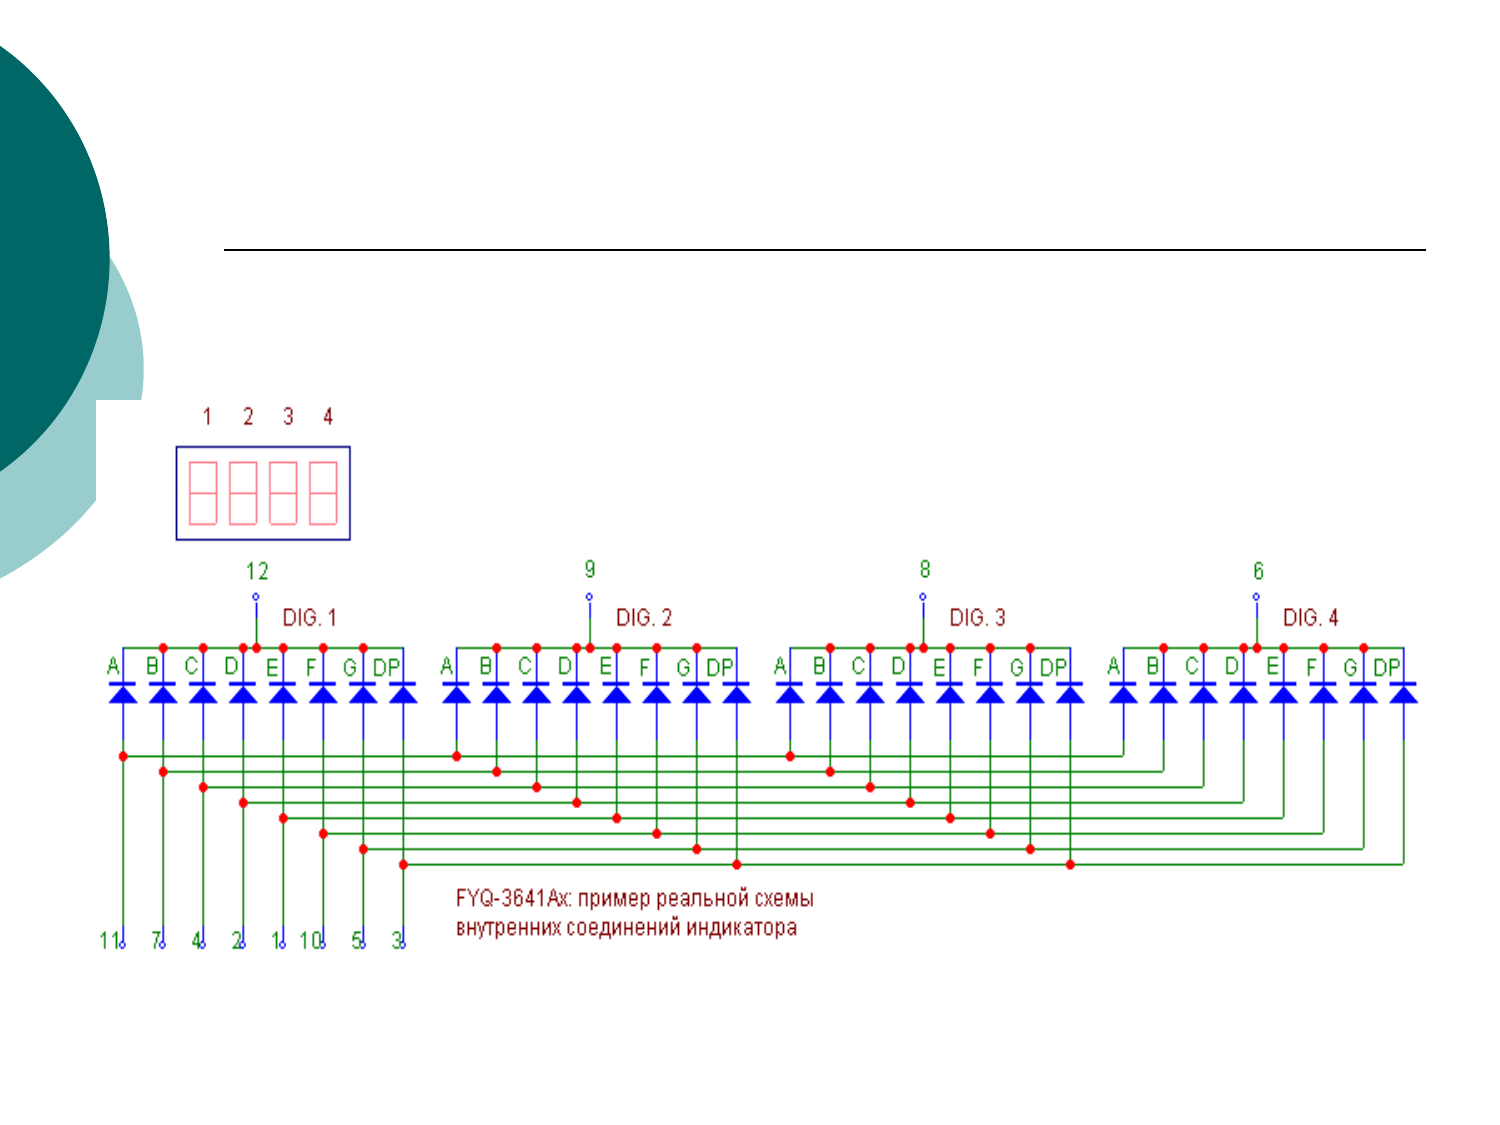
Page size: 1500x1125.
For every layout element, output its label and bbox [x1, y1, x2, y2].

picture [96, 400, 1430, 957]
